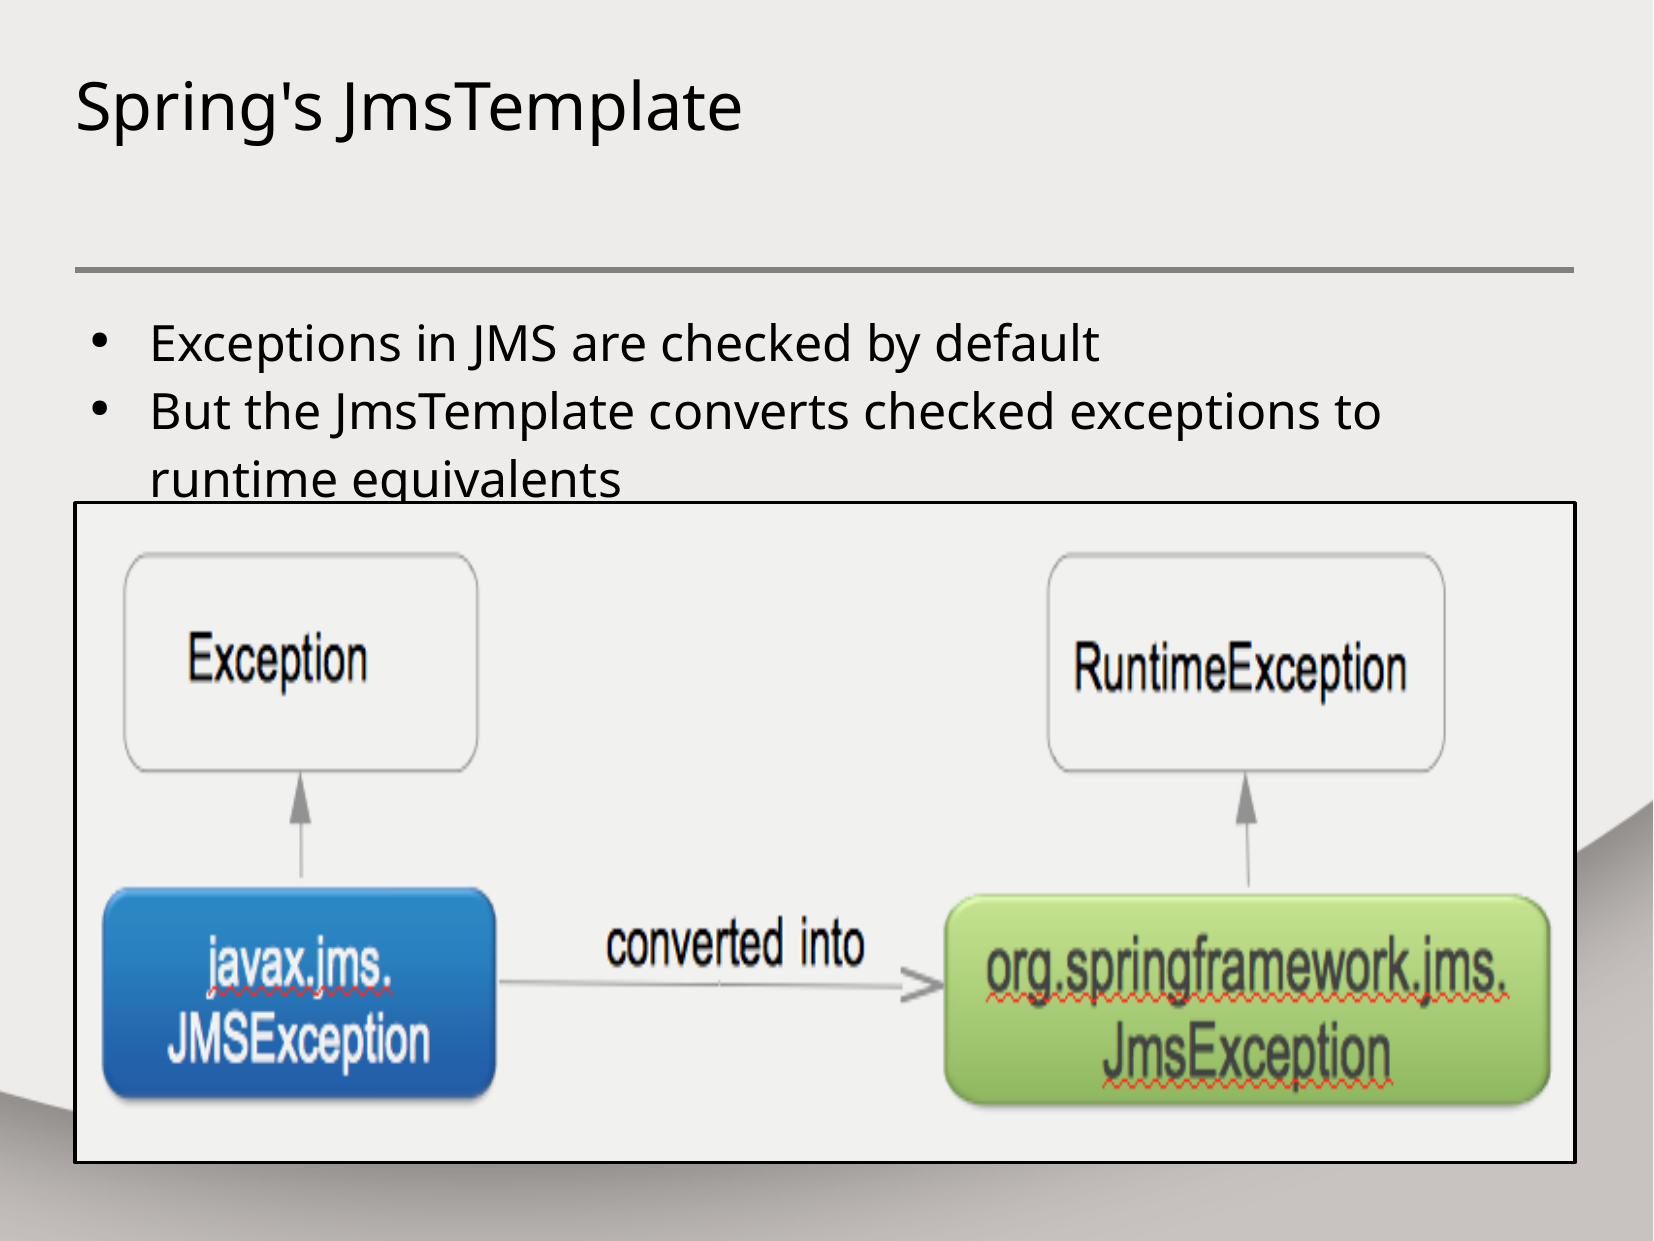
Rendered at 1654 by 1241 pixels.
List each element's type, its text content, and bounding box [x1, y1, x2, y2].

picture [0, 0, 1654, 1241]
text_box Exceptions in JMS are checked by default But the JmsTemplate converts checked exceptions to runtime equivalents [75, 300, 1575, 501]
title Spring's JmsTemplate [75, 75, 1576, 226]
